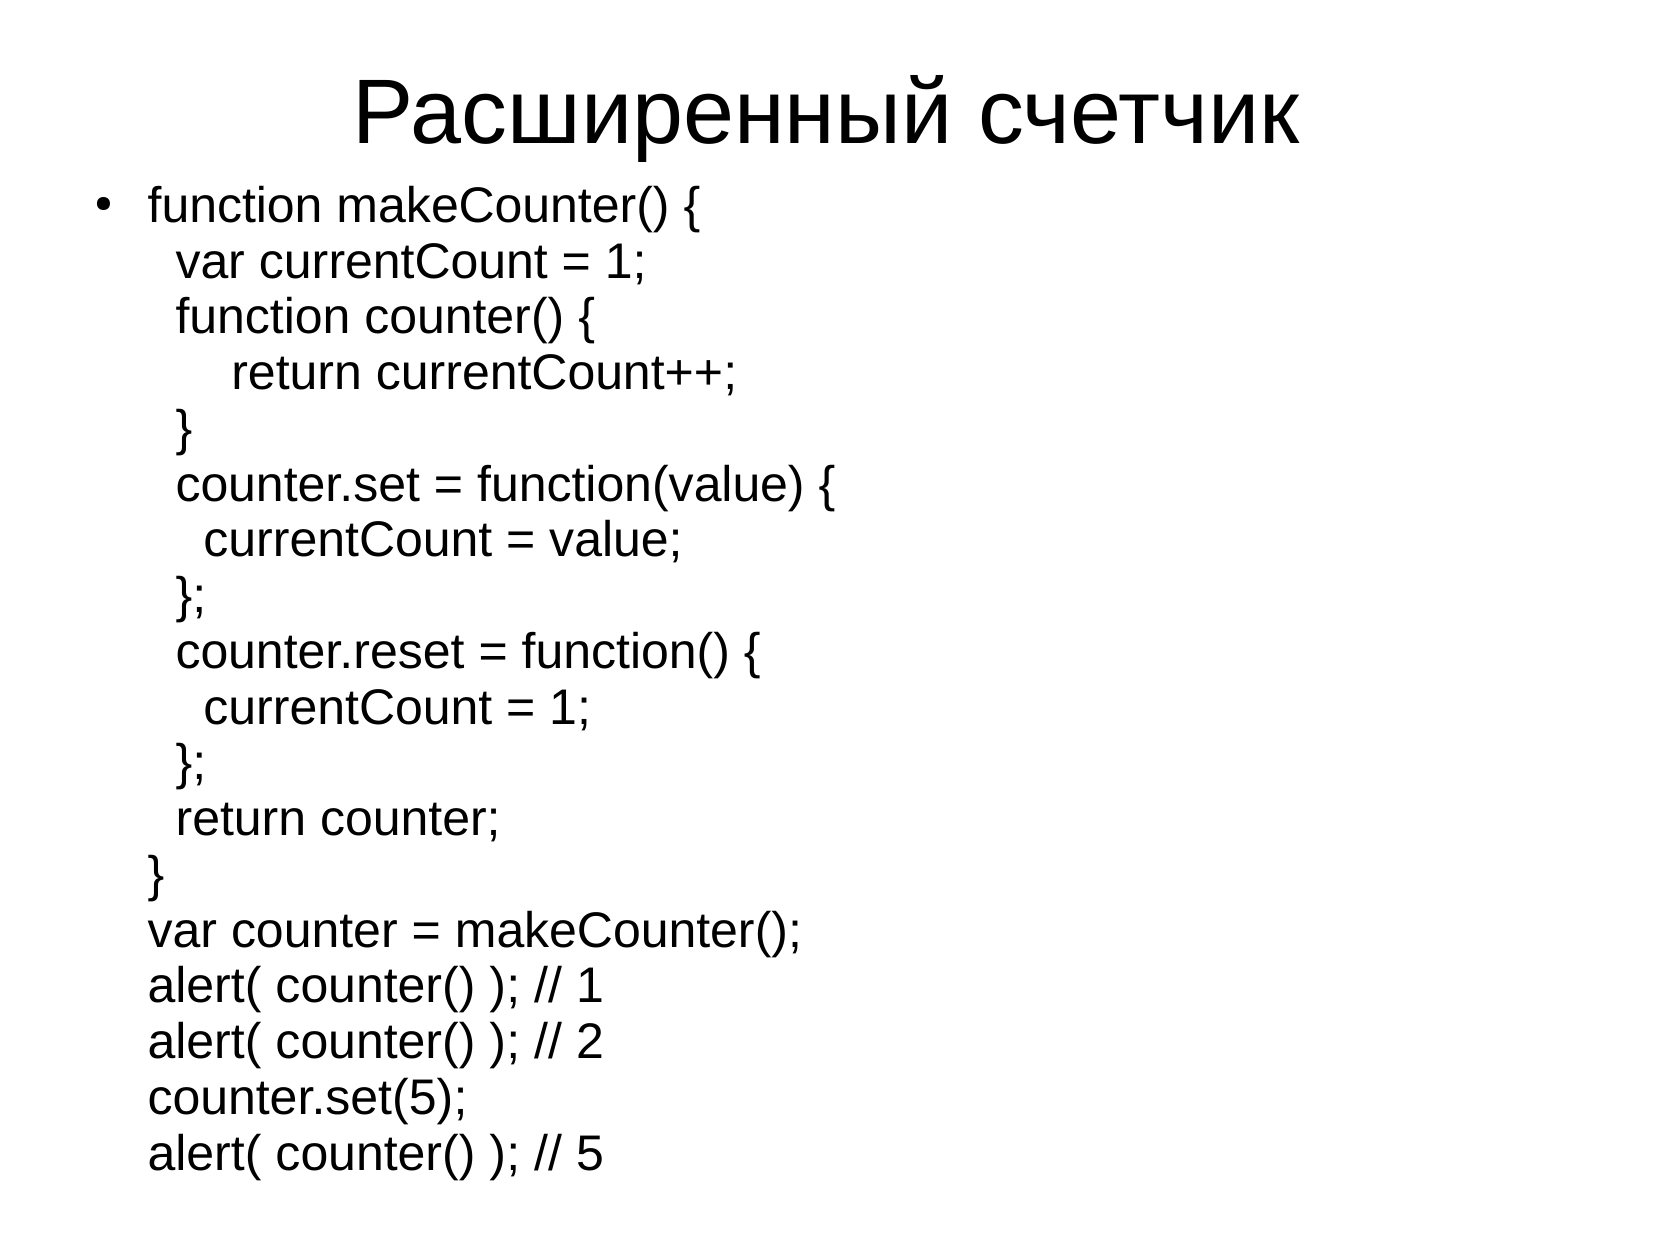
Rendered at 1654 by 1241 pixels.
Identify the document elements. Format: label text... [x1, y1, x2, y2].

title Расширенный счетчик [82, 47, 1571, 178]
list function makeCounter() { var currentCount = 1; function counter() { return currentCount++; } counter.set = function(value) { currentCount = value; }; counter.reset = function() { currentCount = 1; }; return counter; } var counter = makeCounter(); alert( counter() ); // 1 alert( counter() ); // 2 counter.set(5); alert( counter() ); // 5 [76, 177, 1565, 1181]
